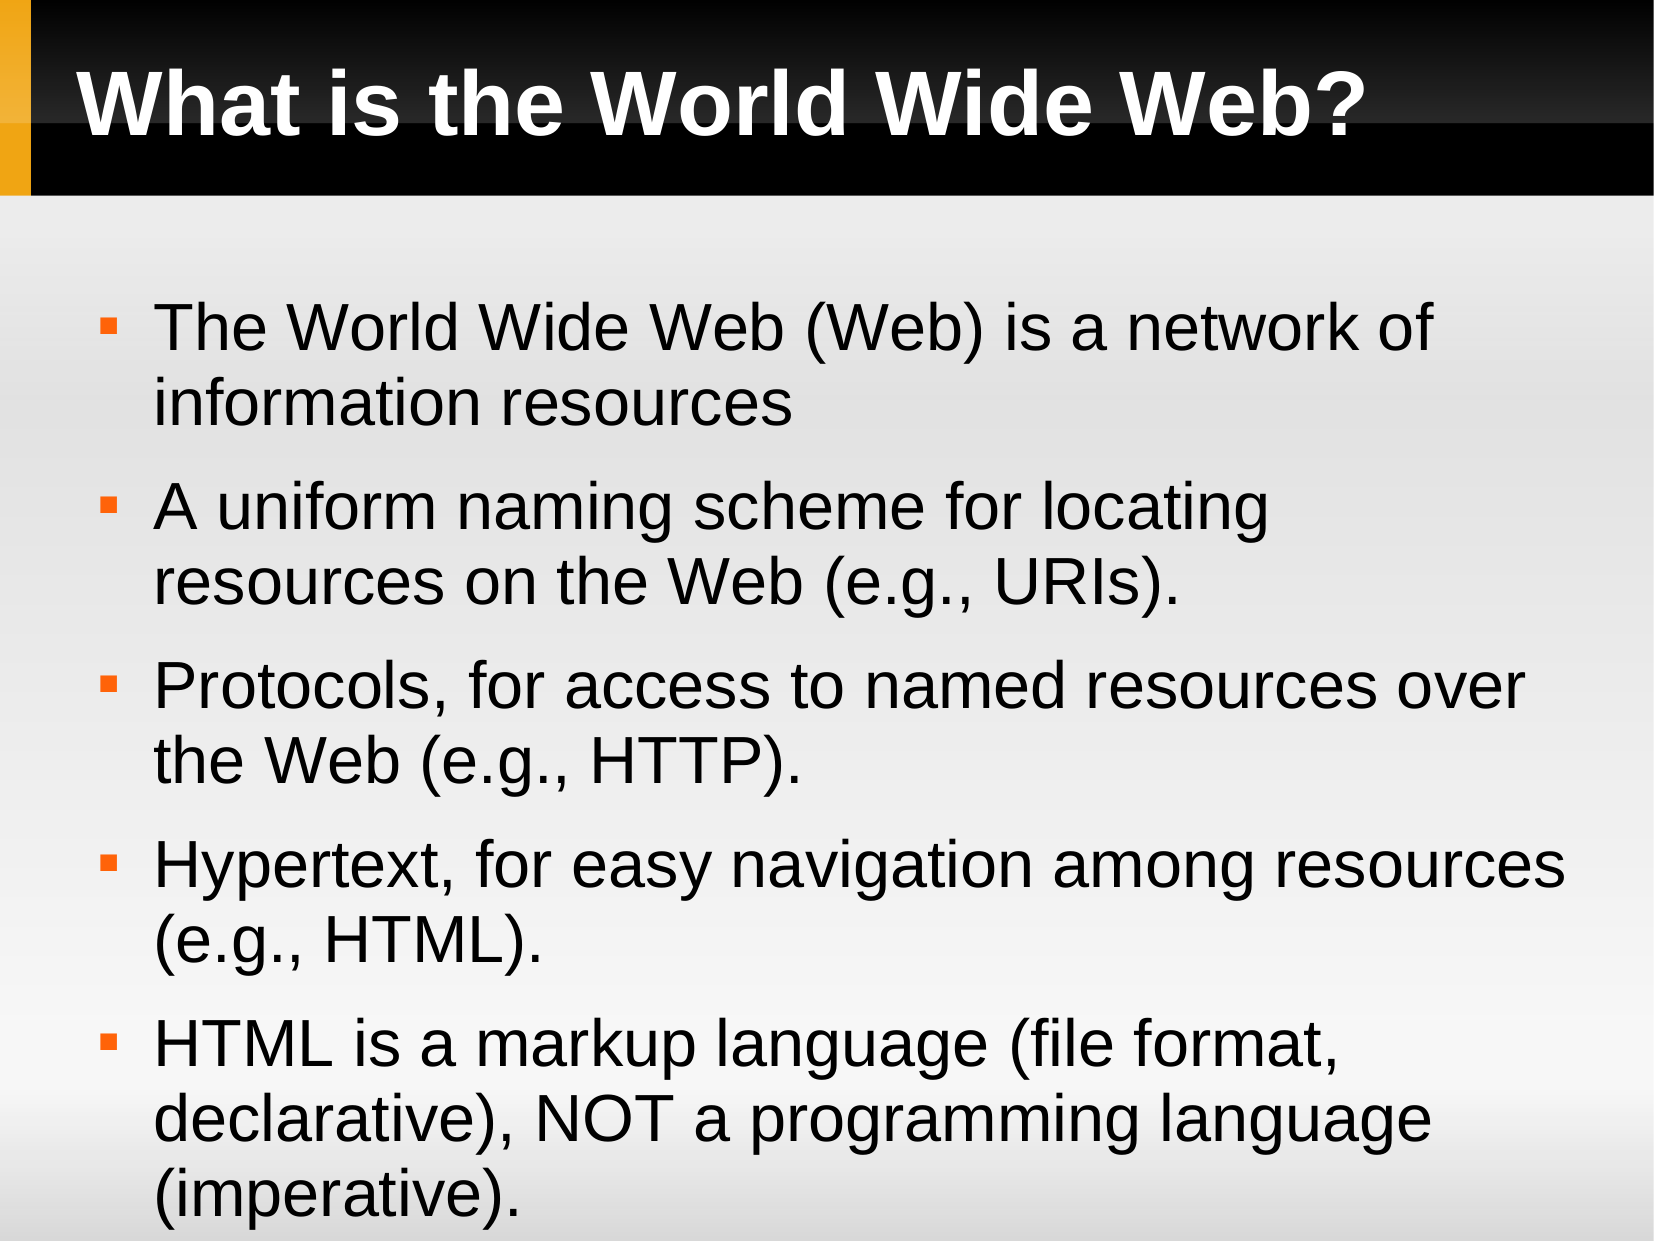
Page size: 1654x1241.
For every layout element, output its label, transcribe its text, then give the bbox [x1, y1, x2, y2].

picture [0, 0, 1654, 1241]
list The World Wide Web (Web) is a network of information resources A uniform naming scheme for locating resources on the Web (e.g., URIs). Protocols, for access to named resources over the Web (e.g., HTTP). Hypertext, for easy navigation among resources (e.g., HTML). HTML is a markup language (file format, declarative), NOT a programming language (imperative). [82, 290, 1571, 1231]
title What is the World Wide Web? [76, 0, 1565, 208]
